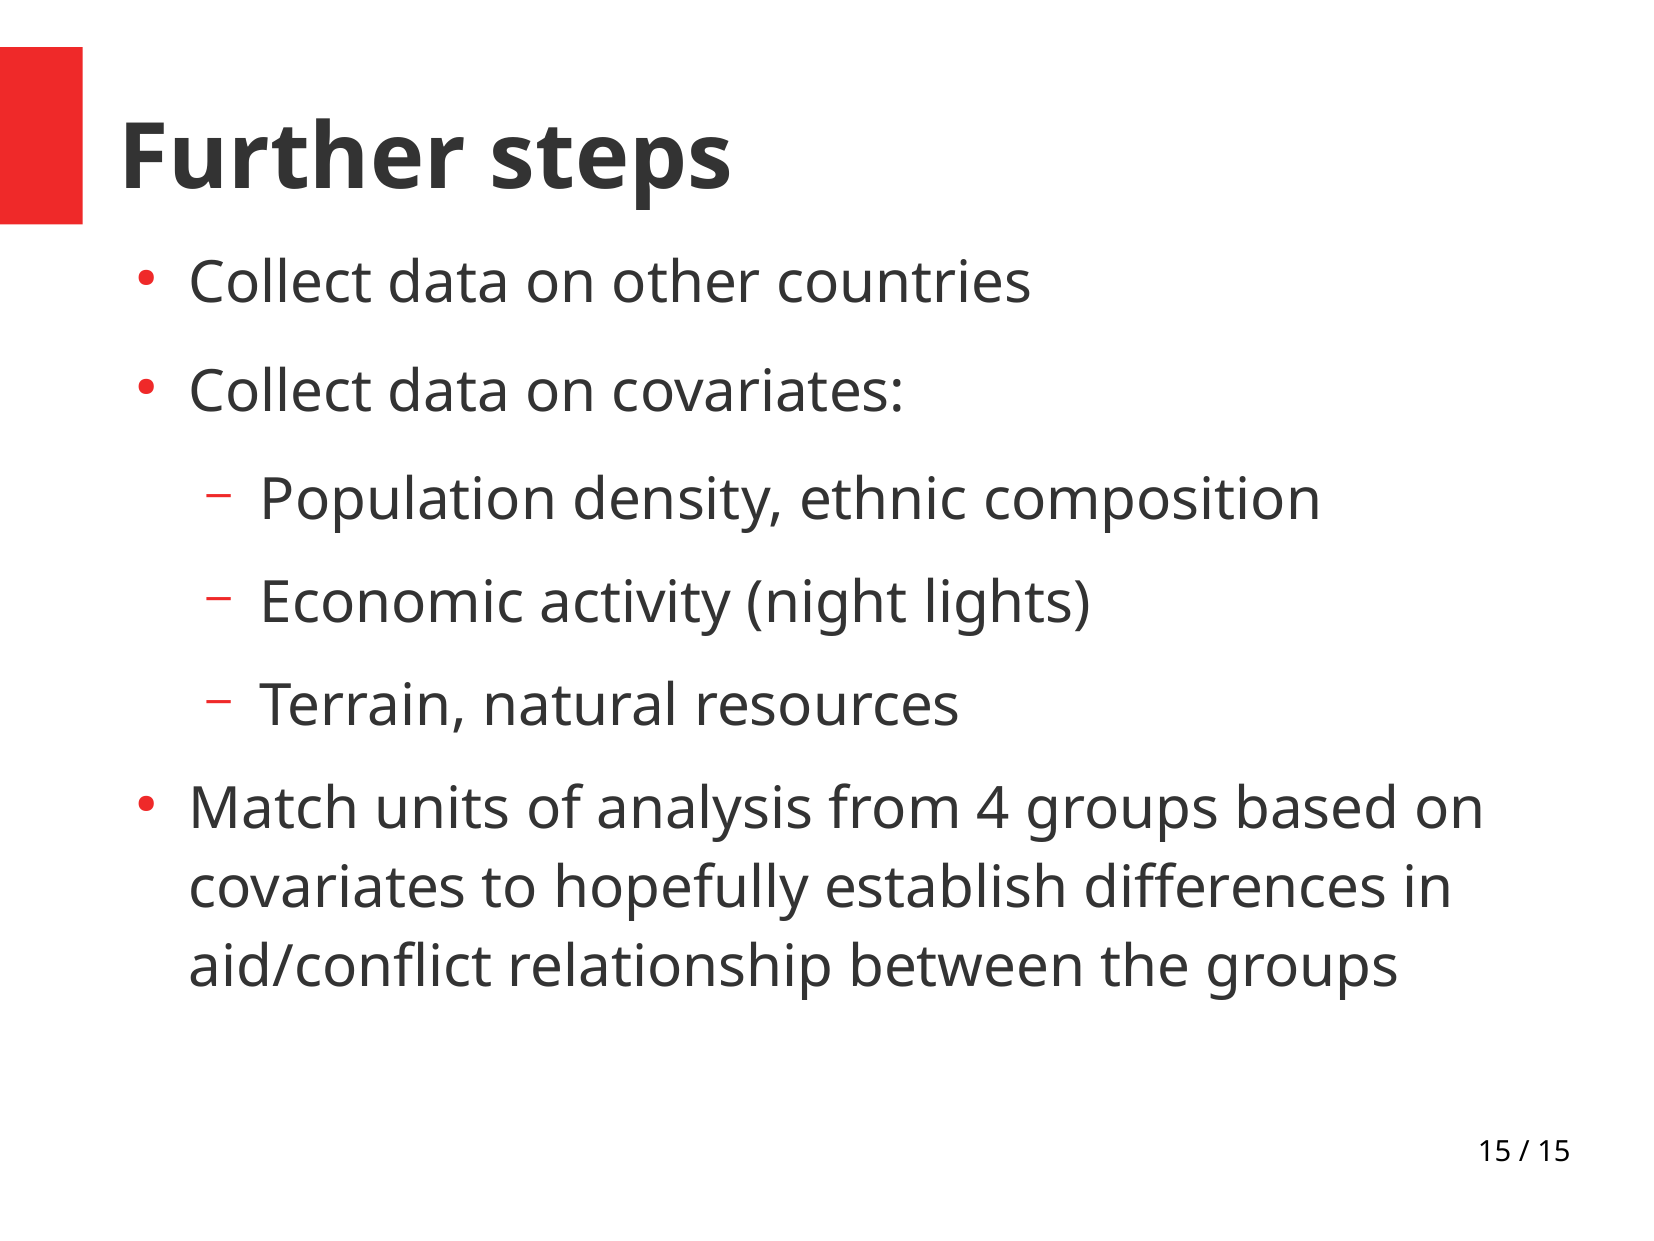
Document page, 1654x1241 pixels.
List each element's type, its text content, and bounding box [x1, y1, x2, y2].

title Further steps [118, 49, 1571, 257]
list Collect data on other countries Collect data on covariates: Population density, ethnic composition Economic activity (night lights) Terrain, natural resources Match units of analysis from 4 groups based on covariates to hopefully establish differences in aid/conflict relationship between the groups [118, 240, 1536, 1074]
